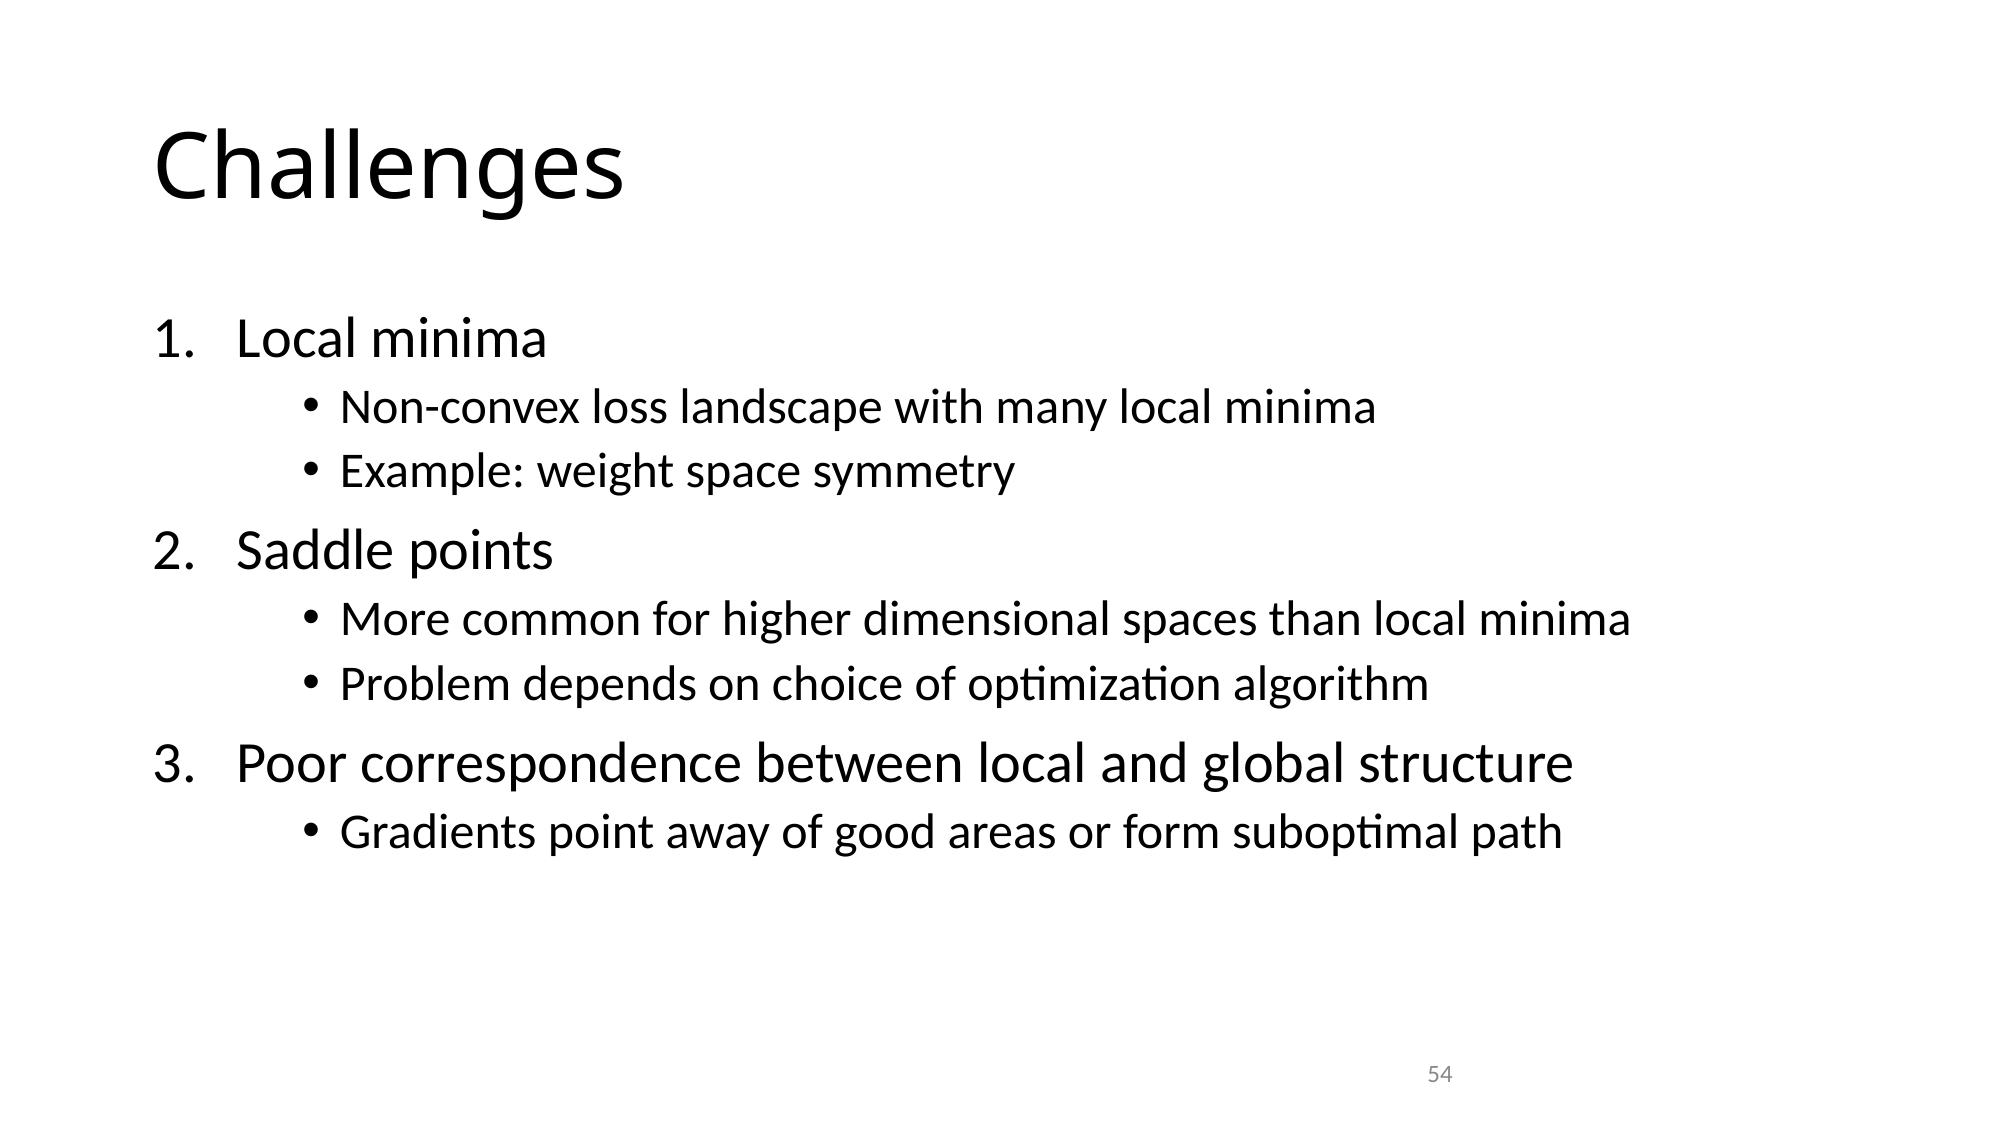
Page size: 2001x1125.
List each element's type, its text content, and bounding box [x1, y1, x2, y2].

title Challenges [137, 59, 1863, 278]
text_box [1412, 1042, 1863, 1103]
list Local minima Non-convex loss landscape with many local minima Example: weight space symmetry Saddle points More common for higher dimensional spaces than local minima Problem depends on choice of optimization algorithm Poor correspondence between local and global structure Gradients point away of good areas or form suboptimal path [137, 299, 1863, 1014]
